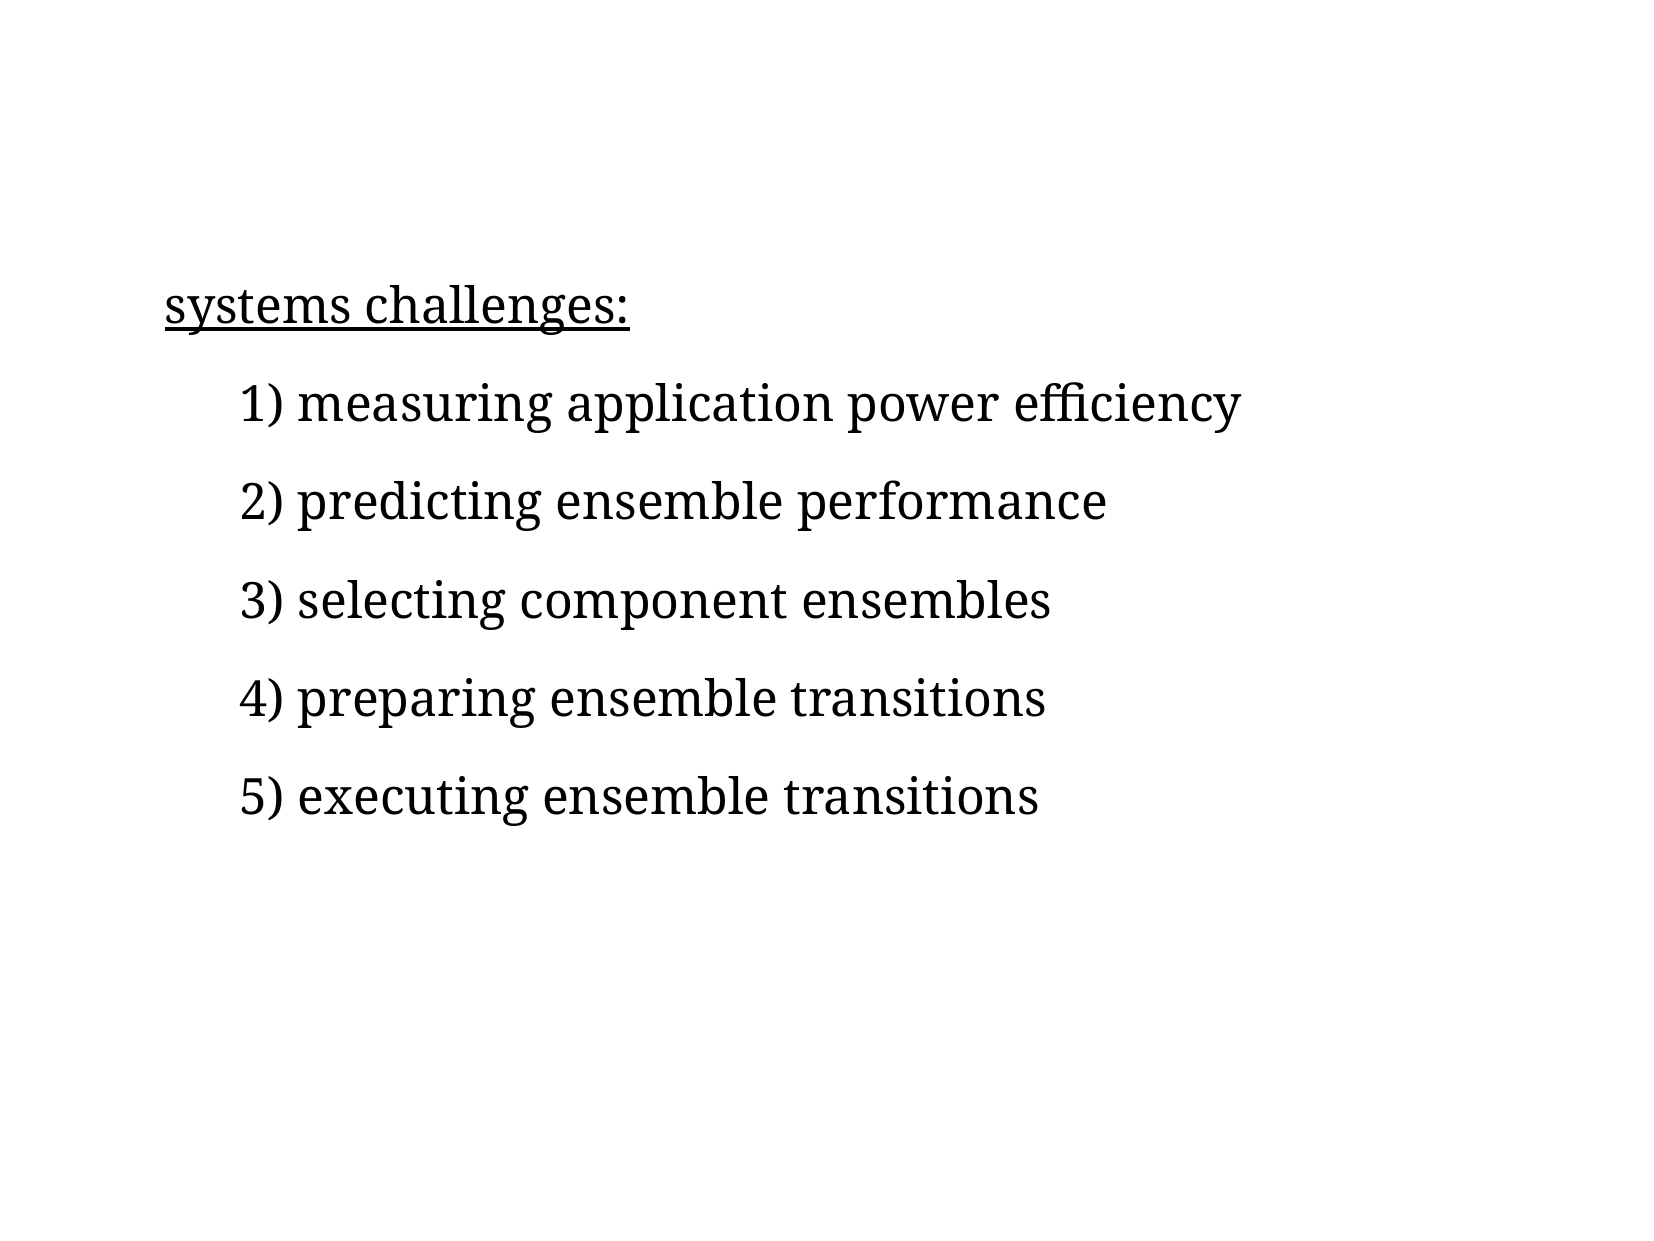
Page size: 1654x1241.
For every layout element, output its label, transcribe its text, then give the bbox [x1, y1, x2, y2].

text_box systems challenges: 1) measuring application power efficiency 2) predicting ensemble performance 3) selecting component ensembles 4) preparing ensemble transitions 5) executing ensemble transitions [150, 262, 1501, 756]
